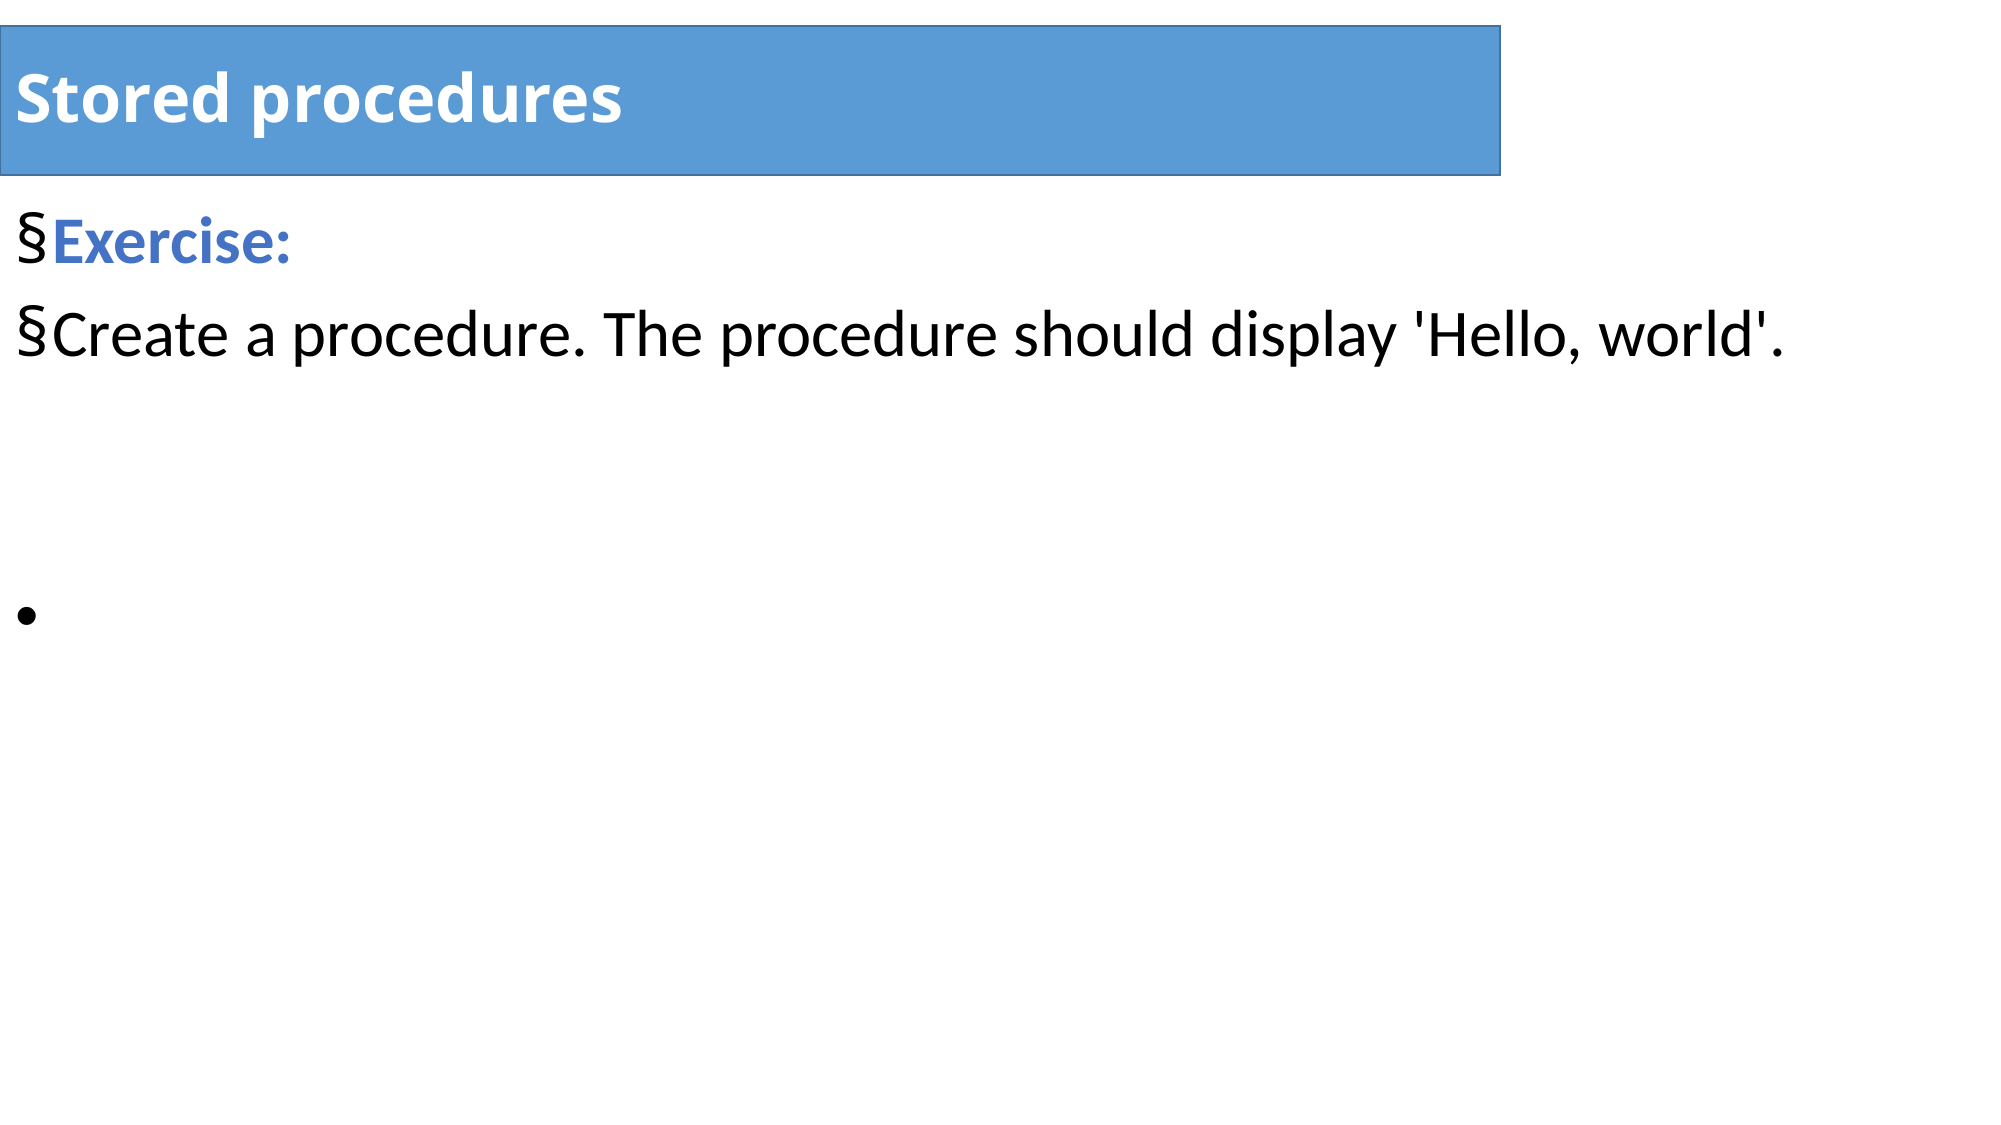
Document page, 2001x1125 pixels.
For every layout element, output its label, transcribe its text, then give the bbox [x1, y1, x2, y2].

title Stored procedures [0, 26, 1501, 176]
subtitle Exercise: Create a procedure. The procedure should display 'Hello, world'. [0, 198, 1898, 1051]
